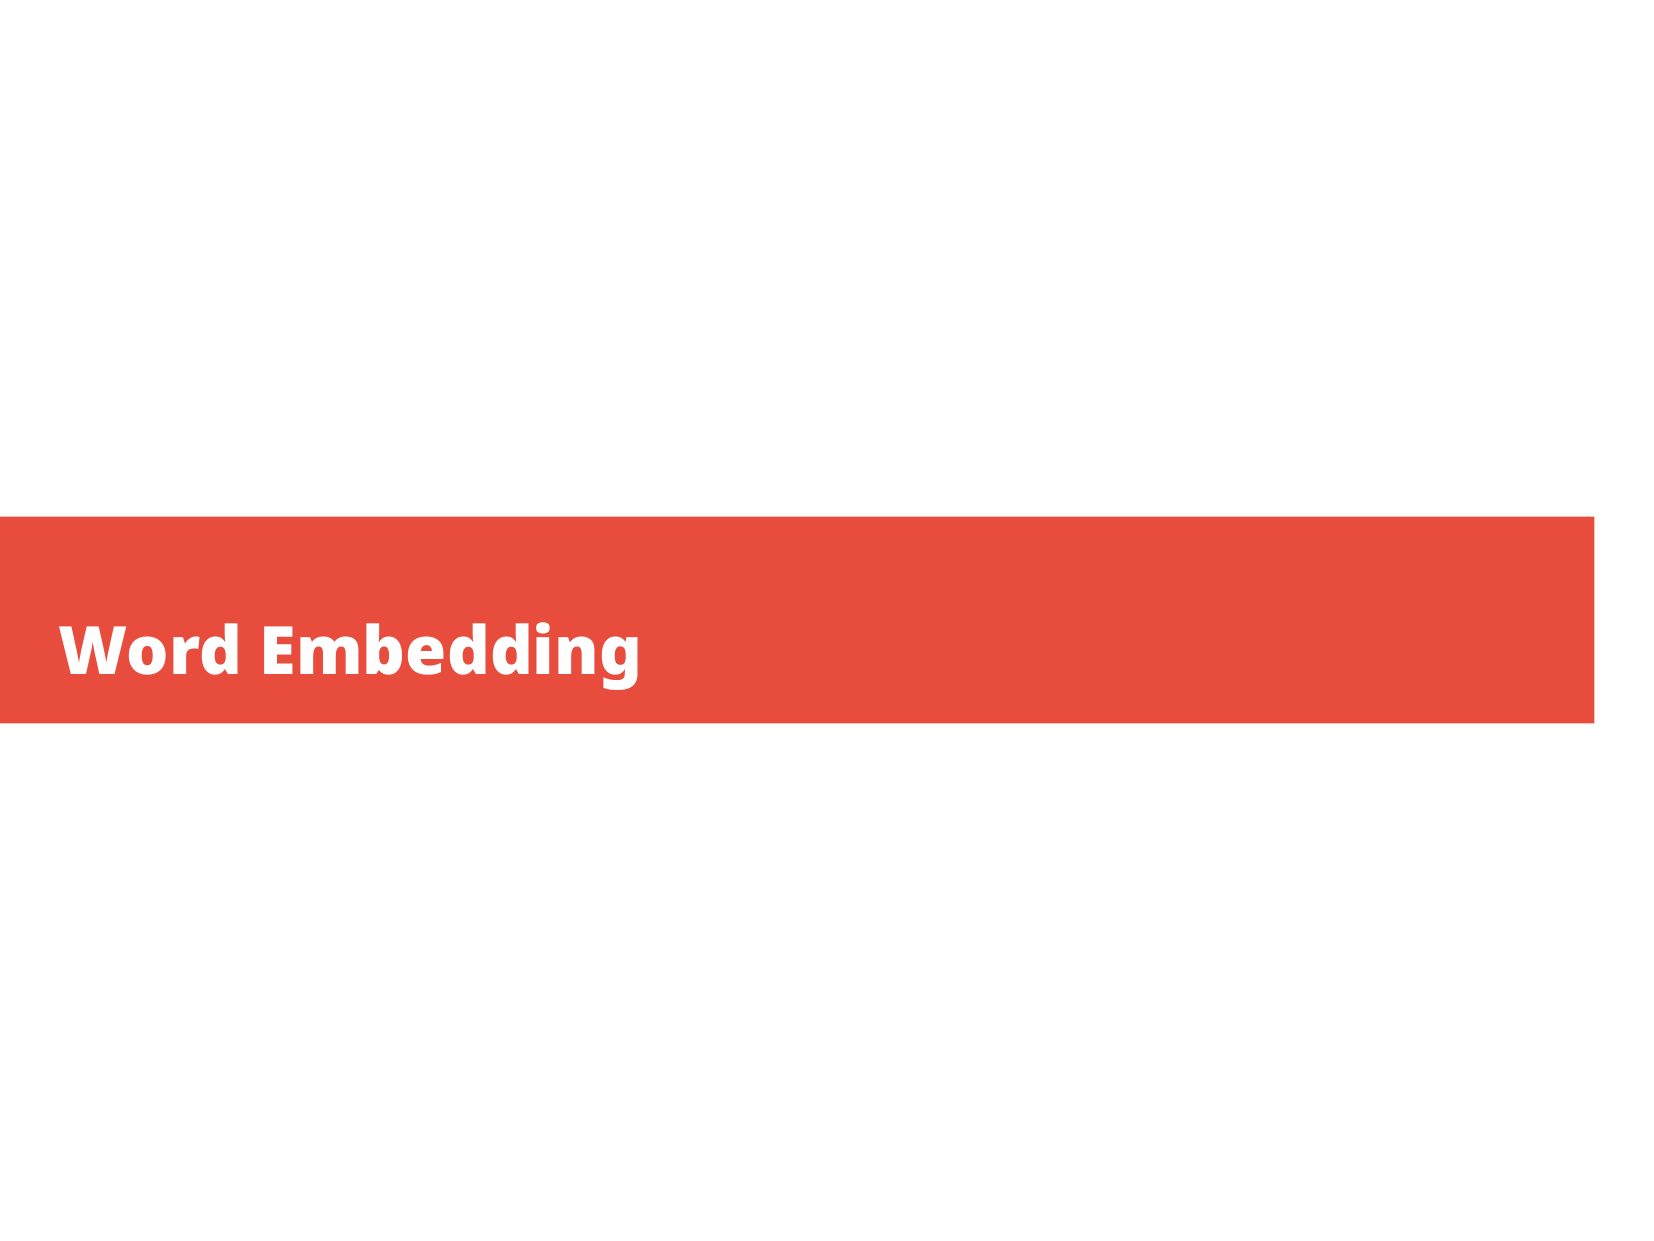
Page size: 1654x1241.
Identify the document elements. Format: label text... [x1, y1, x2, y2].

title Word Embedding [59, 546, 1595, 694]
